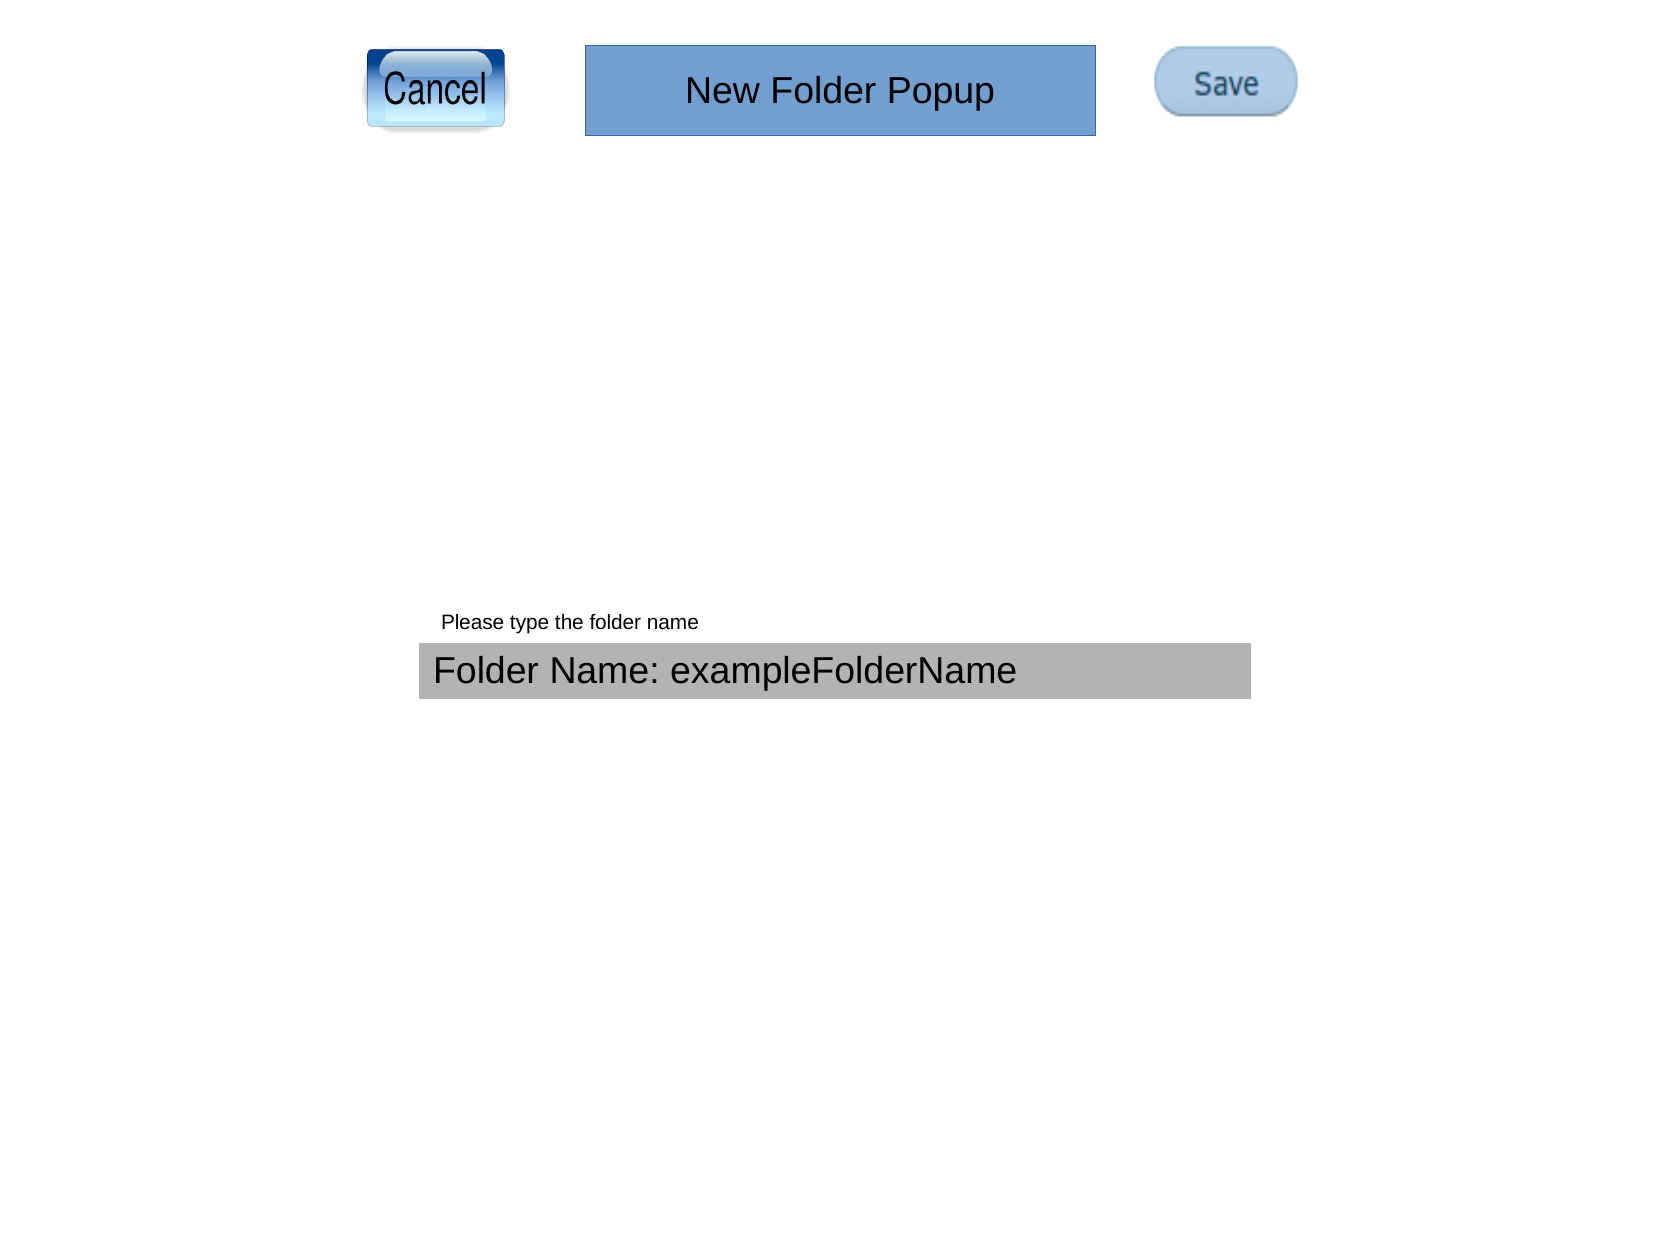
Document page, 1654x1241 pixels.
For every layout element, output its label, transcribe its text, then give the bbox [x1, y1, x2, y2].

text_box Please type the folder name [426, 588, 731, 646]
table_header Folder Name: exampleFolderName [419, 643, 1251, 699]
text_box New Folder Popup [585, 45, 1096, 136]
picture [360, 44, 511, 136]
picture [1120, 29, 1300, 123]
